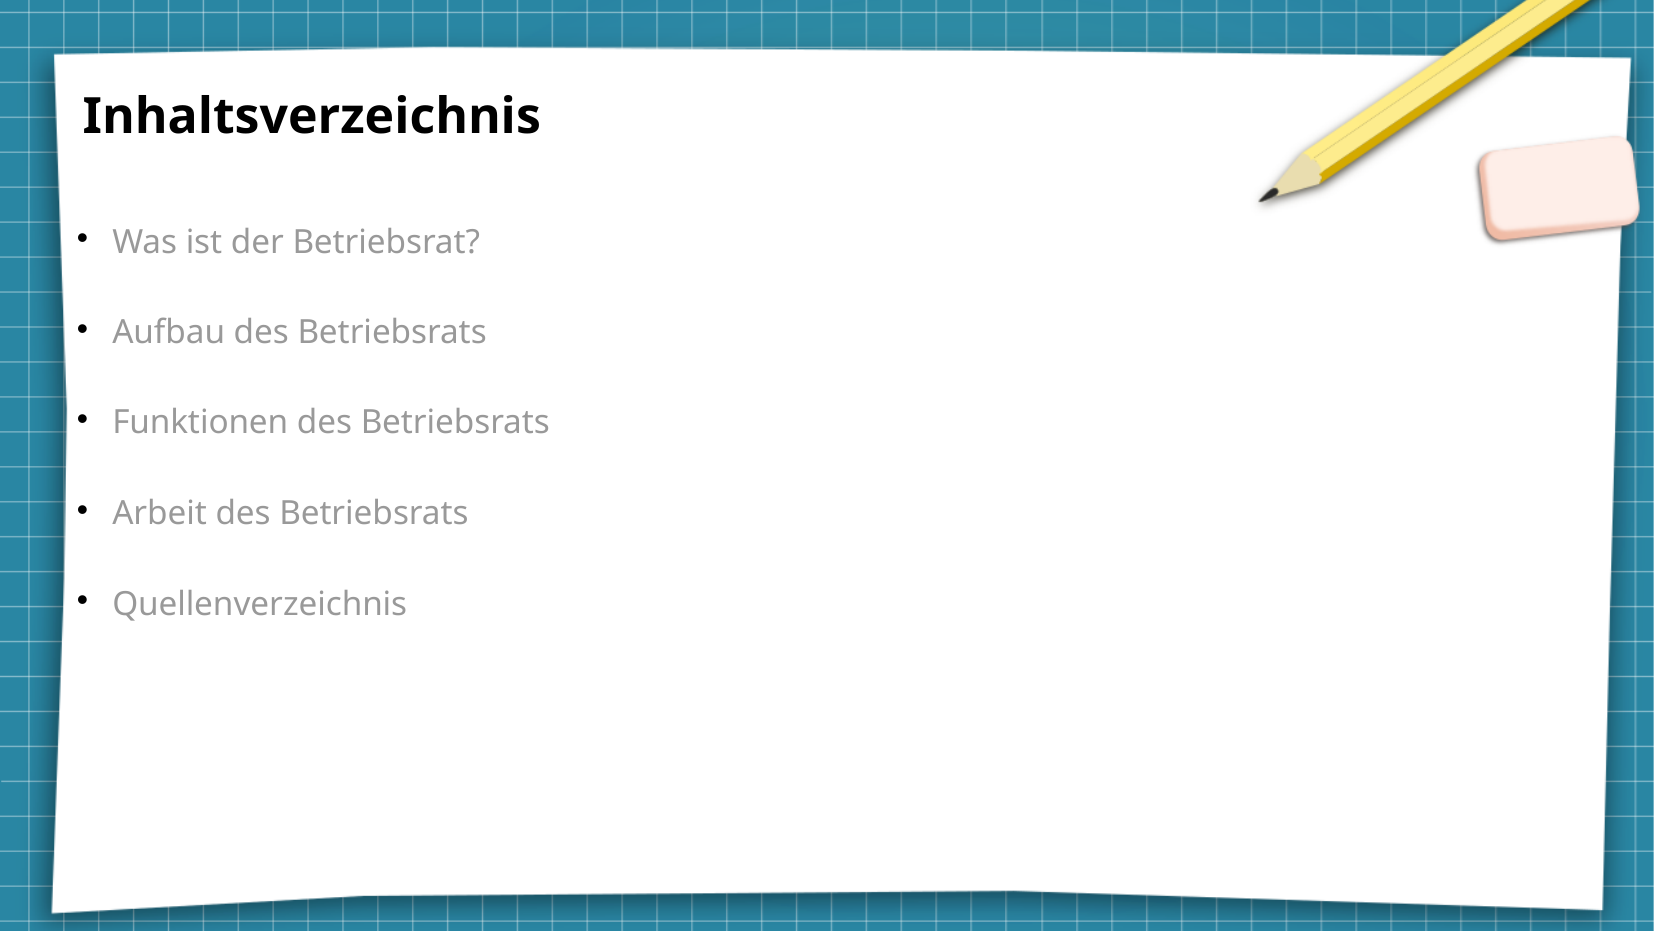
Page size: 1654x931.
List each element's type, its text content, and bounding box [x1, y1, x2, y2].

title Inhaltsverzeichnis [82, 37, 1571, 193]
picture [0, 0, 1654, 931]
list Was ist der Betriebsrat? Aufbau des Betriebsrats Funktionen des Betriebsrats Arbeit des Betriebsrats Quellenverzeichnis [76, 217, 1565, 758]
